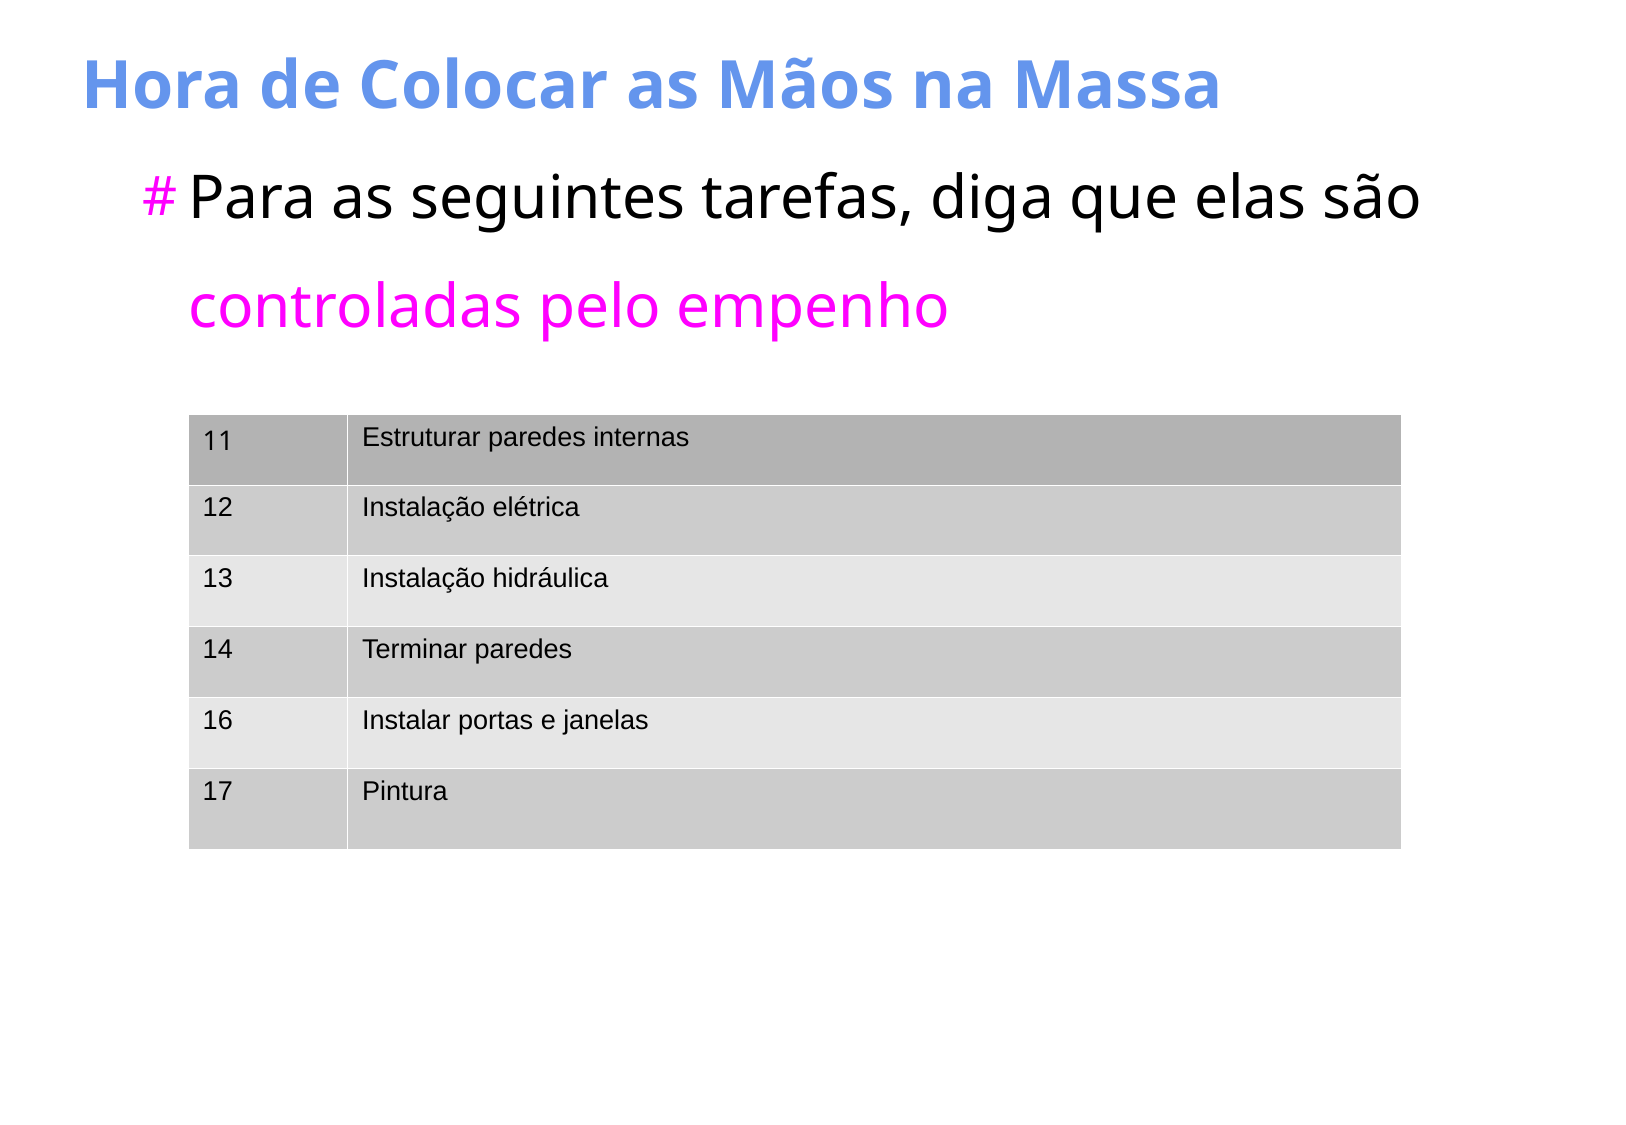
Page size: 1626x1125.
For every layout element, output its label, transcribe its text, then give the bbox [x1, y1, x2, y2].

table_cell Pintura [348, 769, 1401, 849]
table_cell 17 [189, 769, 347, 849]
table_cell Instalação hidráulica [348, 556, 1401, 626]
title Hora de Colocar as Mãos na Massa [81, 41, 1544, 122]
table_cell 16 [189, 698, 347, 768]
table_cell Terminar paredes [348, 627, 1401, 697]
table_cell 14 [189, 627, 347, 697]
table_header Estruturar paredes internas [348, 415, 1401, 485]
table_header 11 [189, 415, 347, 485]
table_cell 12 [189, 486, 347, 555]
table_cell Instalar portas e janelas [348, 698, 1401, 768]
table_cell 13 [189, 556, 347, 626]
list Para as seguintes tarefas, diga que elas são controladas pelo empenho [130, 121, 1593, 407]
table_cell Instalação elétrica [348, 486, 1401, 555]
